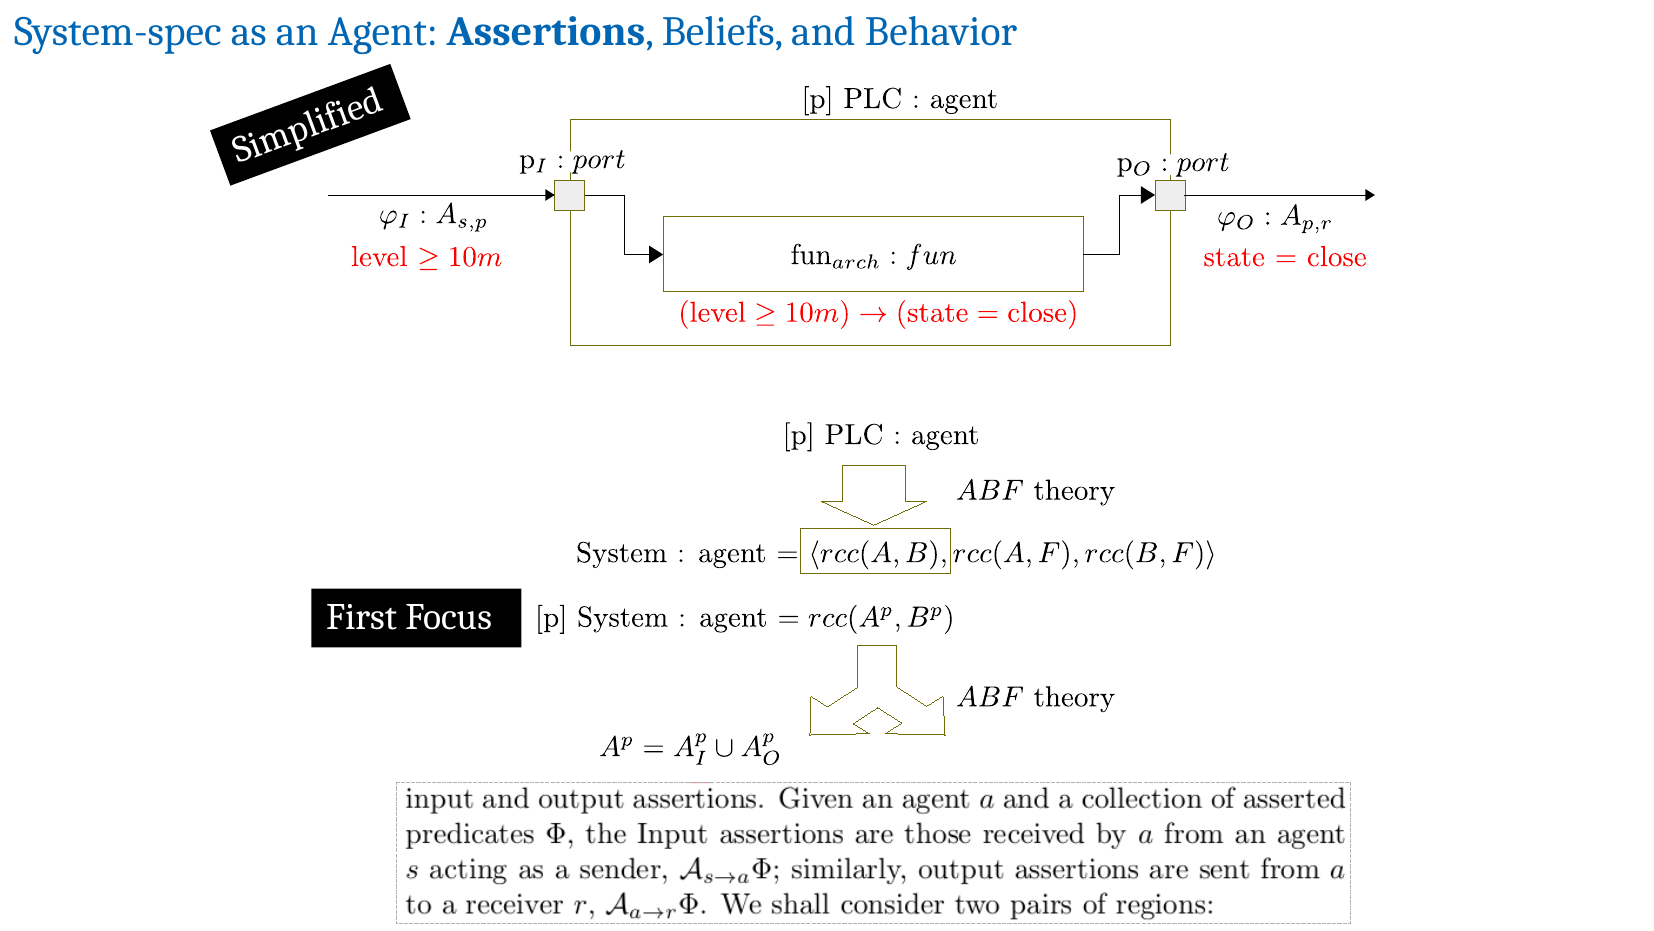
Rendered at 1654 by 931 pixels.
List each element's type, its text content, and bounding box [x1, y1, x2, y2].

picture [790, 243, 956, 271]
picture [1116, 152, 1229, 177]
picture [518, 150, 625, 174]
picture [396, 782, 1351, 924]
picture [1215, 202, 1332, 235]
picture [533, 603, 953, 635]
picture [955, 478, 1115, 506]
picture [377, 201, 488, 233]
picture [955, 685, 1115, 713]
text_box First Focus [311, 588, 522, 648]
picture [801, 539, 950, 571]
text_box [554, 119, 1186, 346]
text_box Simplified [210, 64, 411, 186]
picture [678, 300, 1076, 329]
picture [574, 539, 800, 571]
picture [598, 733, 780, 766]
picture [951, 539, 1215, 571]
picture [351, 245, 502, 271]
picture [781, 421, 979, 453]
picture [1203, 245, 1366, 267]
picture [800, 85, 998, 117]
text_box System-spec as an Agent: Assertions, Beliefs, and Behavior [0, 0, 1081, 64]
